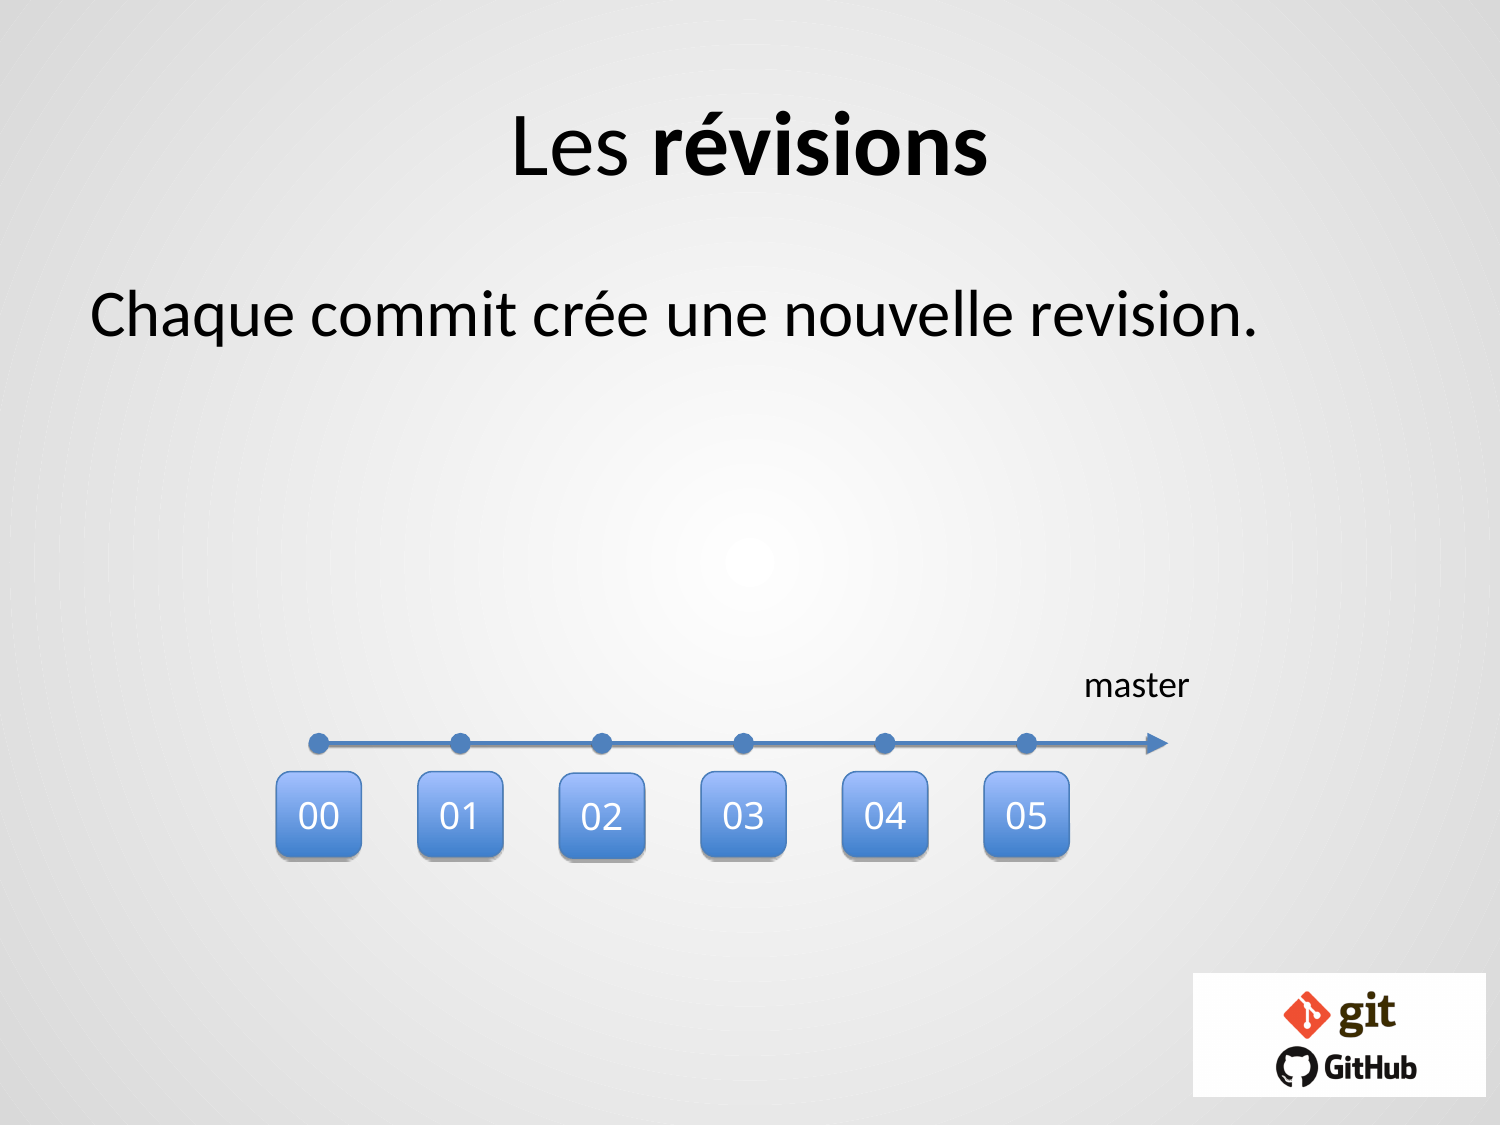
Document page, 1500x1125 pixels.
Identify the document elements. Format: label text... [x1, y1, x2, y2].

text_box 02 [559, 773, 645, 859]
text_box 04 [842, 771, 928, 857]
text_box 00 [276, 771, 362, 857]
text_box 03 [701, 771, 787, 857]
text_box 05 [984, 771, 1070, 857]
list Chaque commit crée une nouvelle revision. [75, 262, 1425, 574]
text_box master [1069, 652, 1205, 713]
picture [1193, 973, 1486, 1097]
title Les révisions [75, 45, 1425, 233]
text_box 01 [417, 771, 503, 857]
